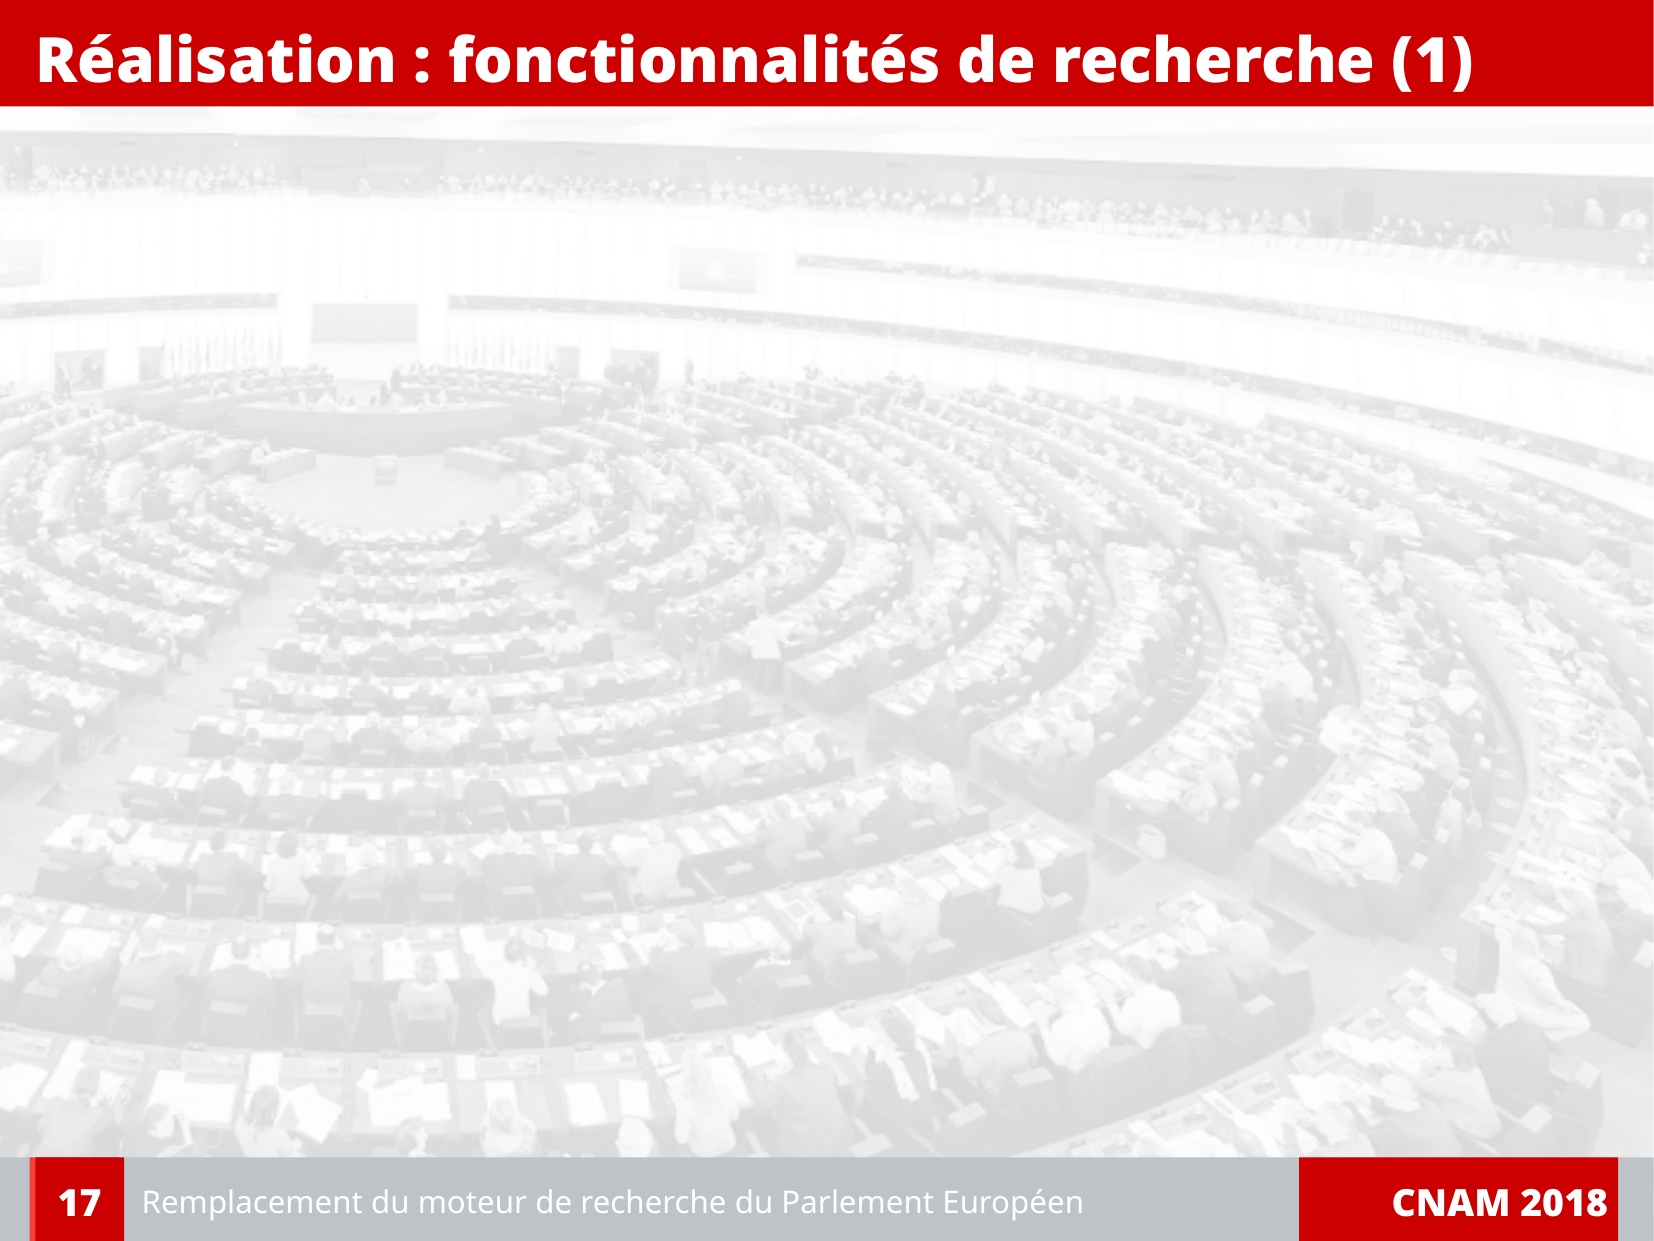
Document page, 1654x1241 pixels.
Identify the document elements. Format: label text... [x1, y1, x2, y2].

title Réalisation : fonctionnalités de recherche (1) [35, 0, 1654, 101]
picture [0, 107, 1654, 1157]
